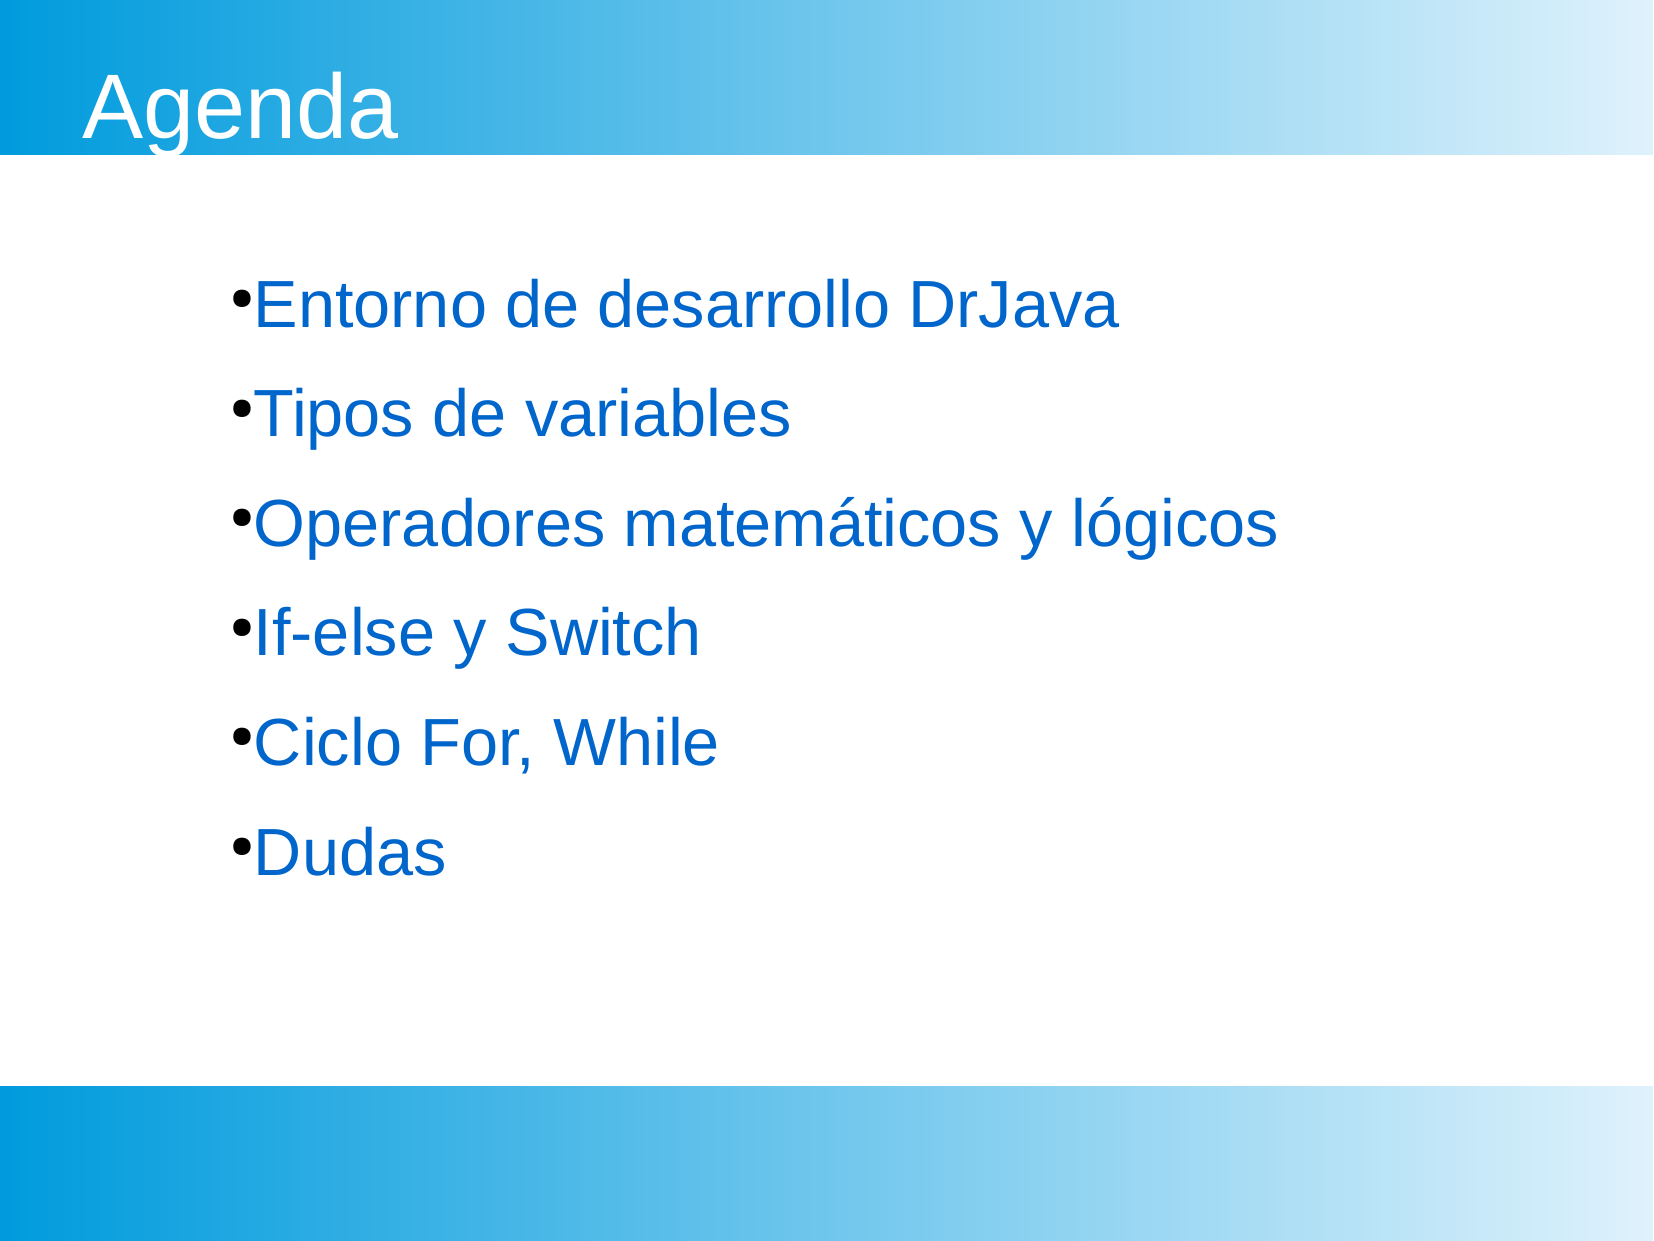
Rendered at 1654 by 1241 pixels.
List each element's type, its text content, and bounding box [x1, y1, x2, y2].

title Agenda [82, 49, 1571, 155]
list Entorno de desarrollo DrJava Tipos de variables Operadores matemáticos y lógicos If-else y Switch Ciclo For, While Dudas [230, 260, 1424, 980]
